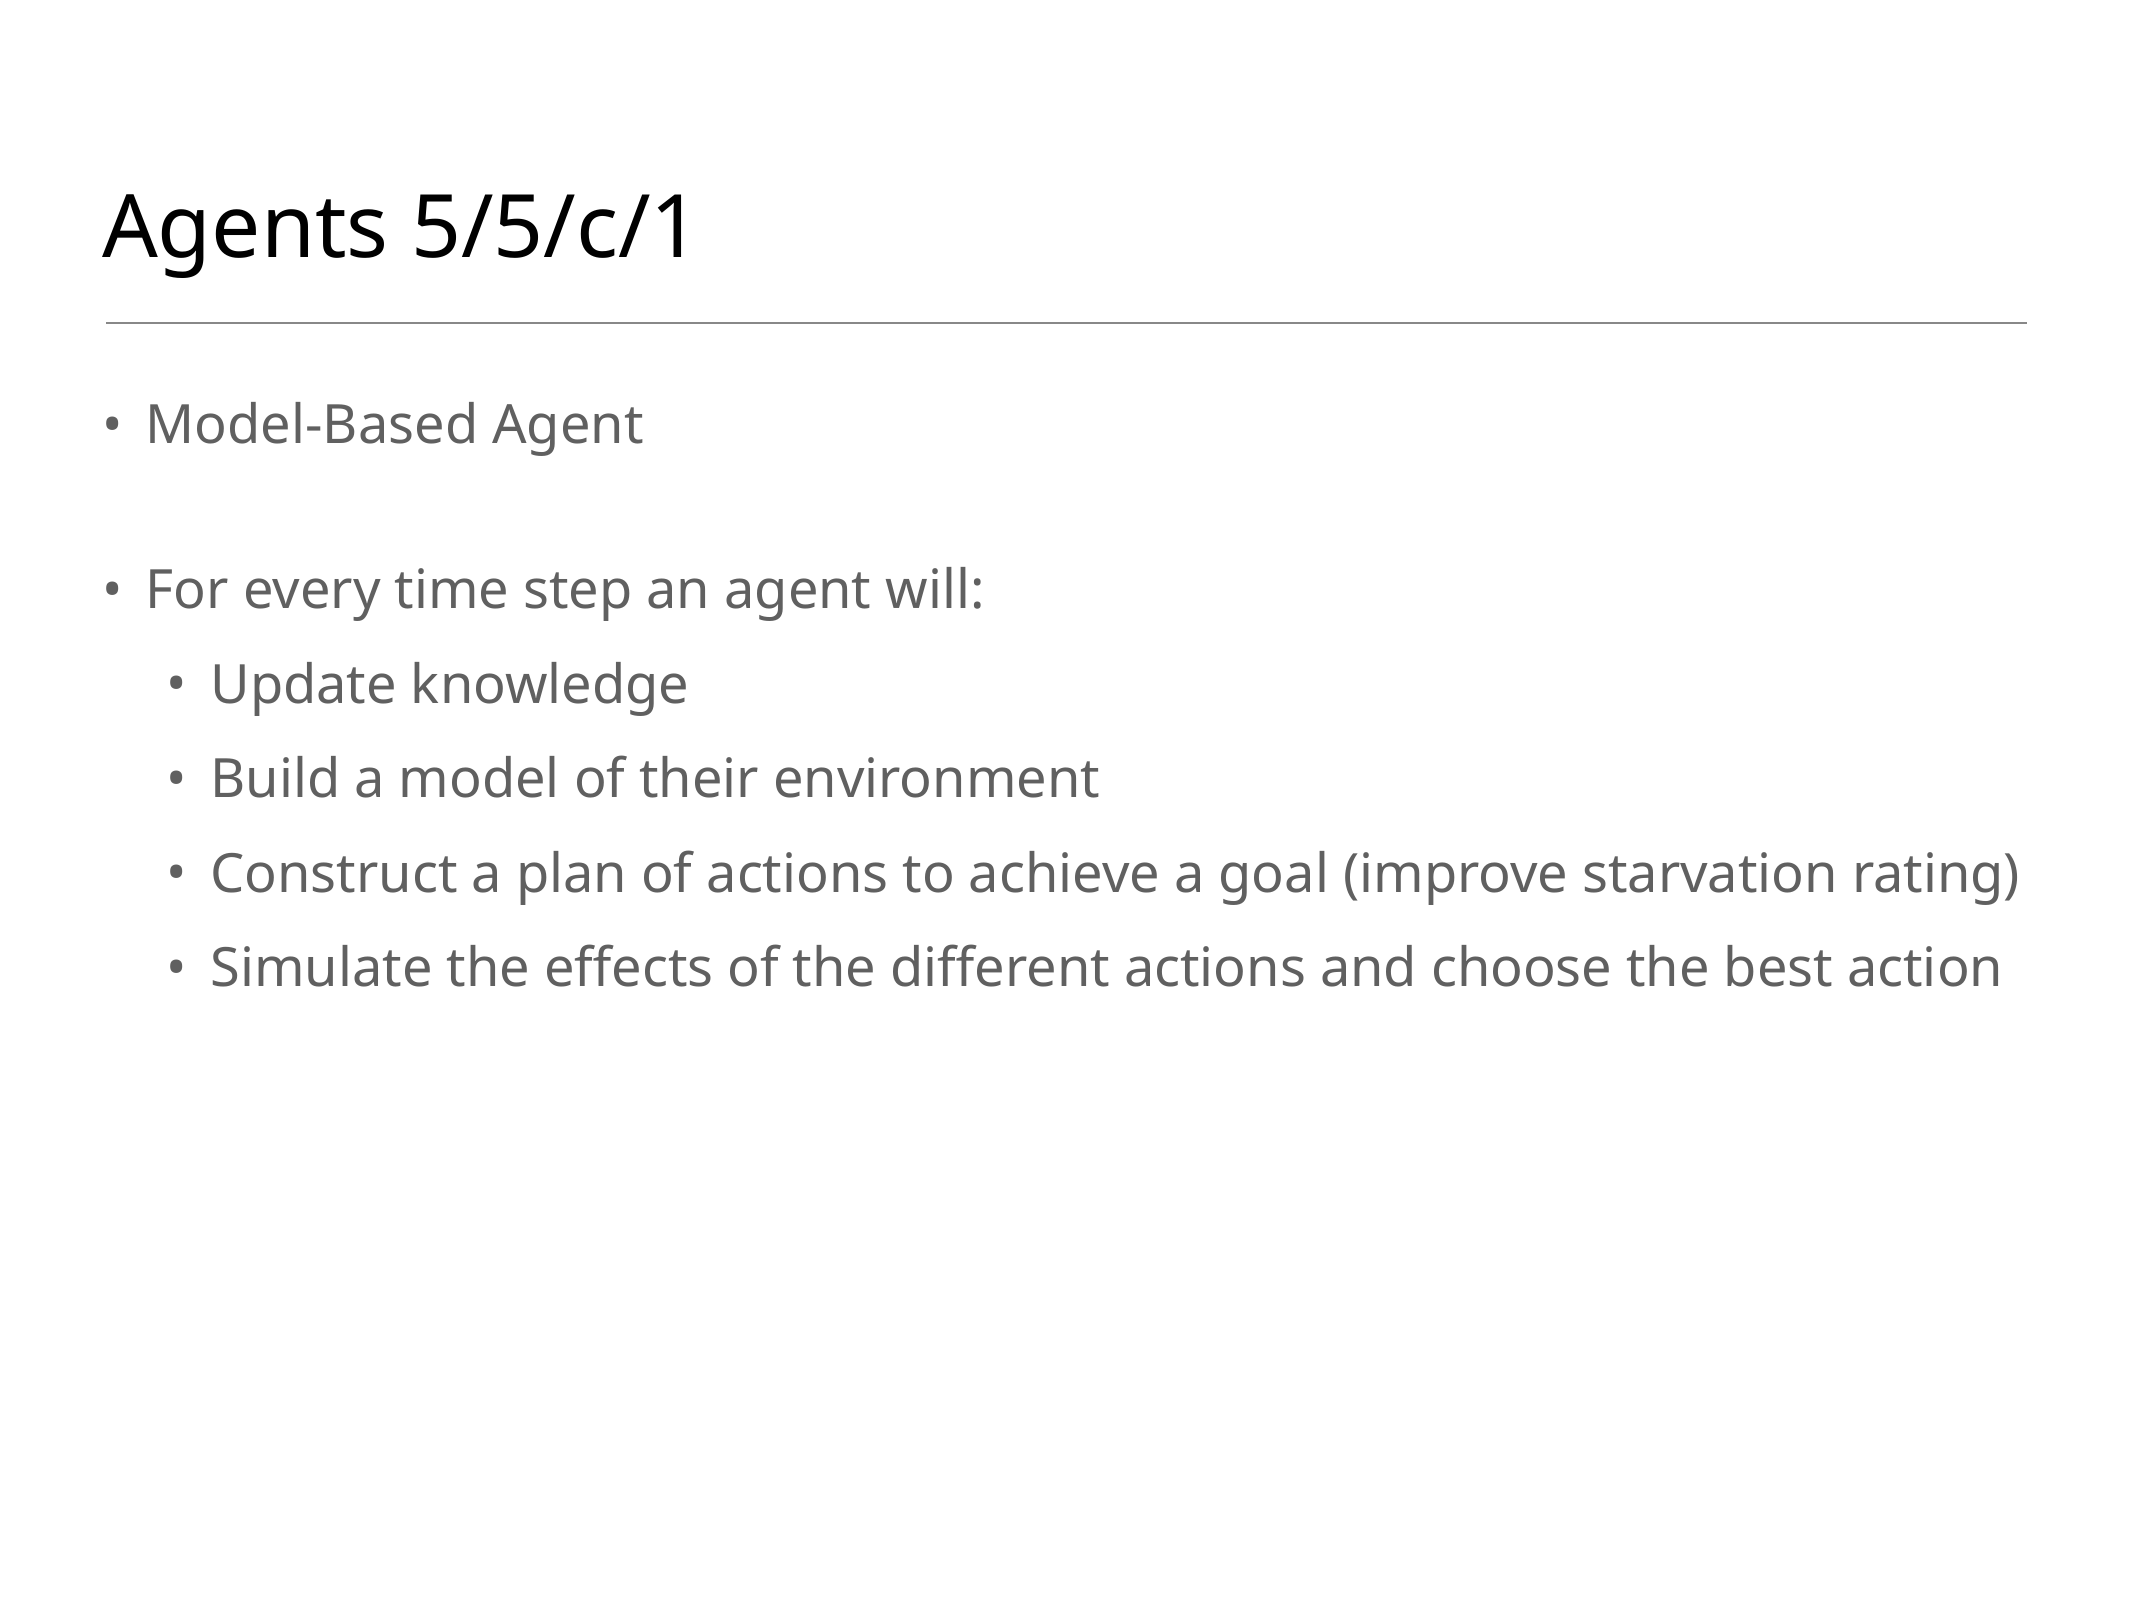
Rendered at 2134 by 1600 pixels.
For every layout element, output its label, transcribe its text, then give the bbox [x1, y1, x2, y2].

list Model-Based Agent For every time step an agent will: Update knowledge Build a model of their environment Construct a plan of actions to achieve a goal (improve starvation rating) Simulate the effects of the different actions and choose the best action [93, 381, 2040, 1459]
title Agents 5/5/c/1 [93, 54, 2040, 284]
